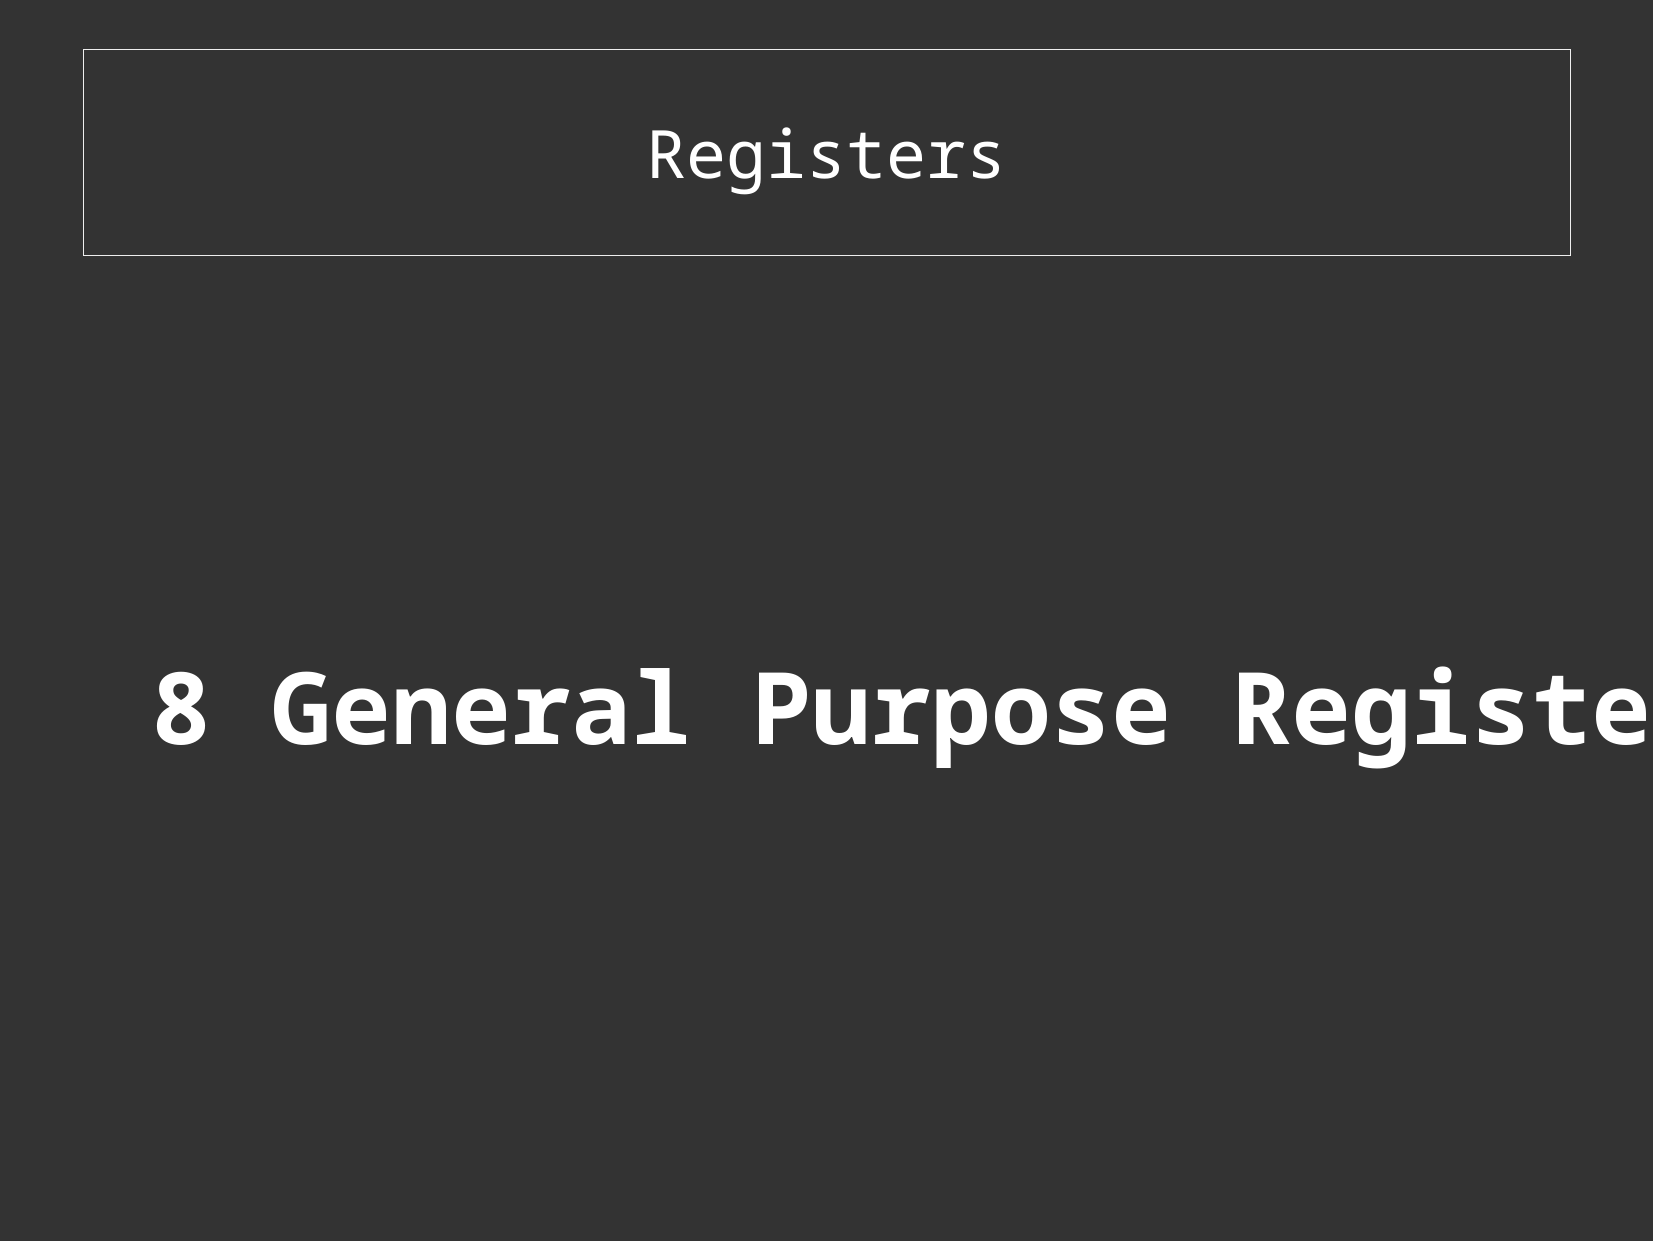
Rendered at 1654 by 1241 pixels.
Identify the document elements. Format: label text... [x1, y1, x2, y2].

text_box 8 General Purpose Registers [136, 630, 1517, 745]
text_box Registers [83, 49, 1571, 256]
